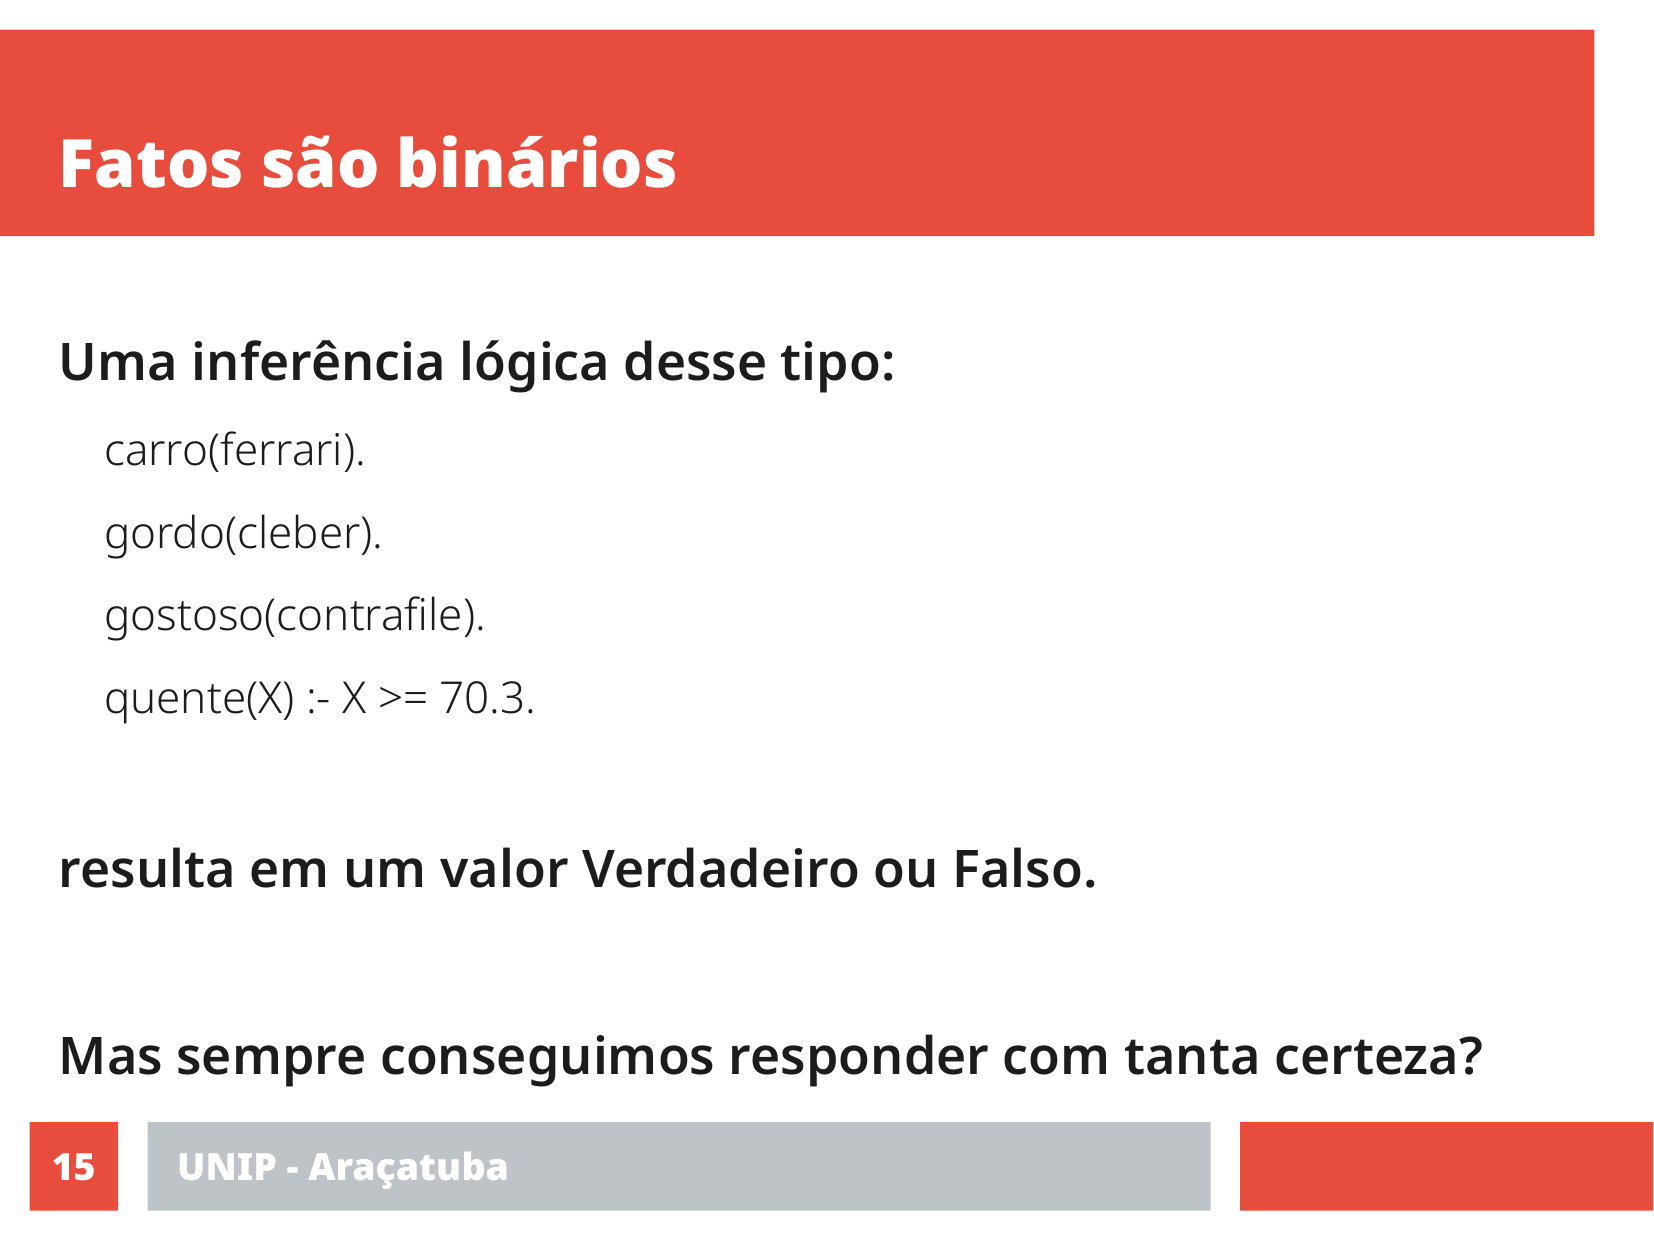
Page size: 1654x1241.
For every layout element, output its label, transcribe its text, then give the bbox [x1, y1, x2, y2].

title Fatos são binários [59, 59, 1595, 207]
list Uma inferência lógica desse tipo: carro(ferrari). gordo(cleber). gostoso(contrafile). quente(X) :- X >= 70.3. resulta em um valor Verdadeiro ou Falso. Mas sempre conseguimos responder com tanta certeza? [59, 324, 1565, 1093]
